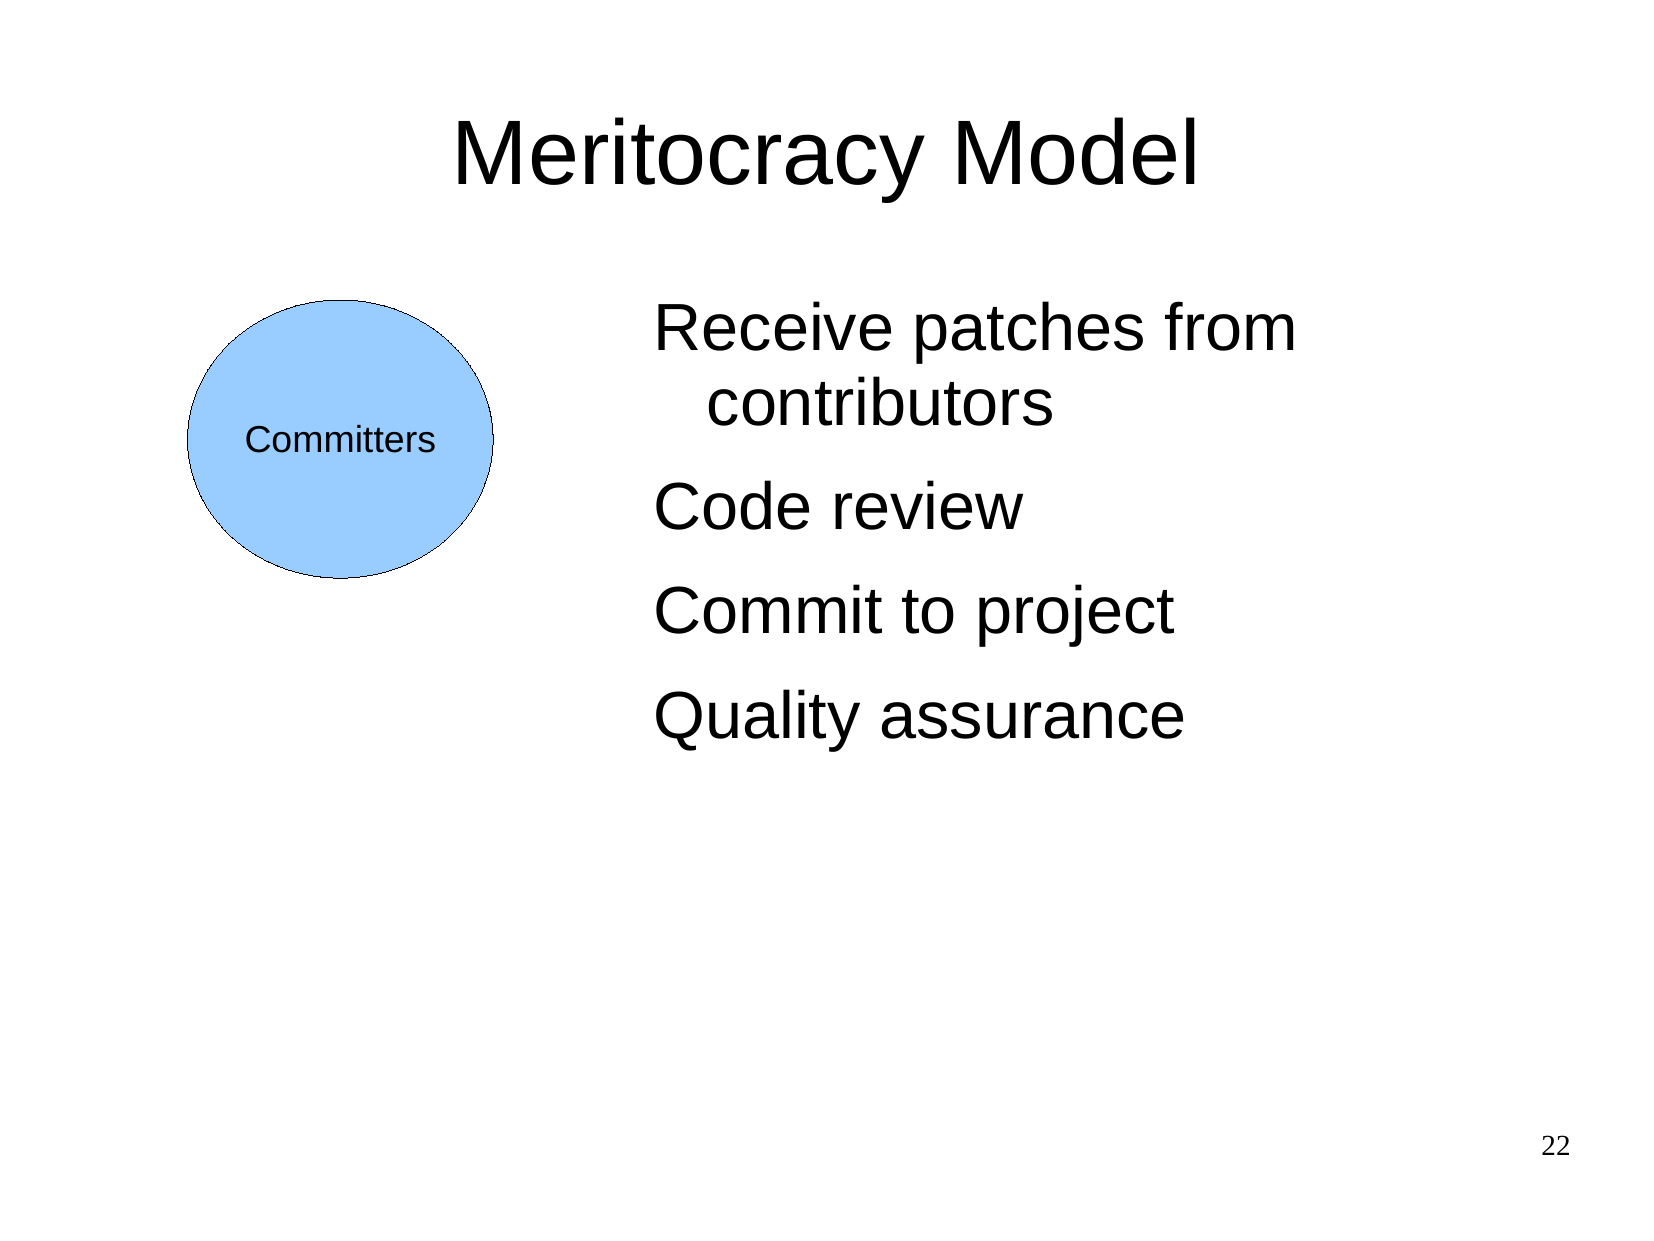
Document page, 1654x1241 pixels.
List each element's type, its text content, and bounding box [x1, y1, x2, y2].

list Receive patches from contributors Code review Commit to project Quality assurance [635, 290, 1548, 1094]
title Meritocracy Model [82, 49, 1571, 257]
text_box Committers [187, 300, 494, 579]
